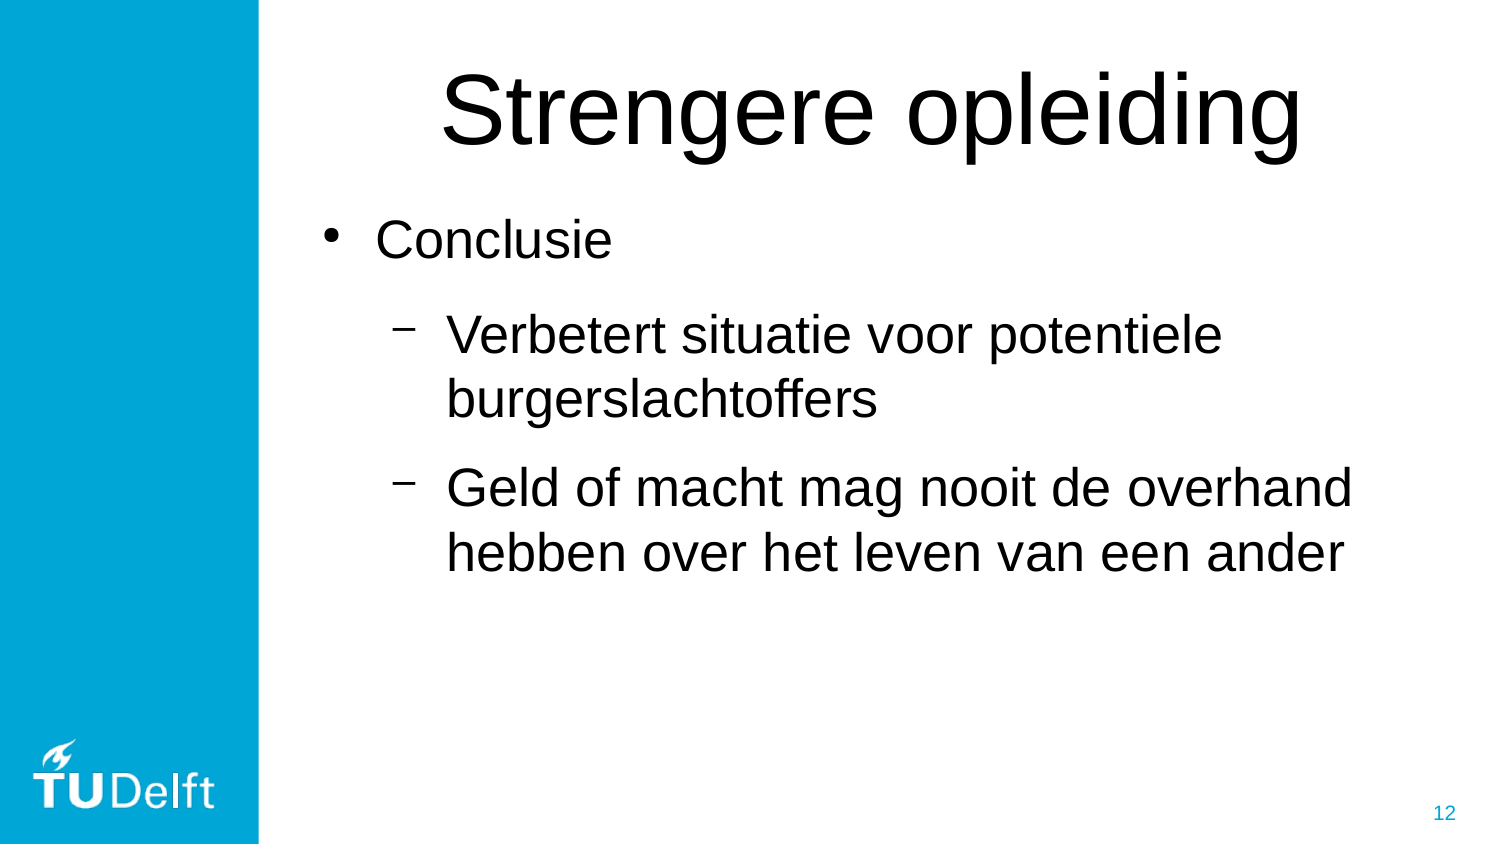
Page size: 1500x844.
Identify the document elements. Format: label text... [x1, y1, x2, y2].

list Conclusie Verbetert situatie voor potentiele burgerslachtoffers Geld of macht mag nooit de overhand hebben over het leven van een ander [289, 196, 1455, 769]
title Strengere opleiding [289, 33, 1455, 175]
